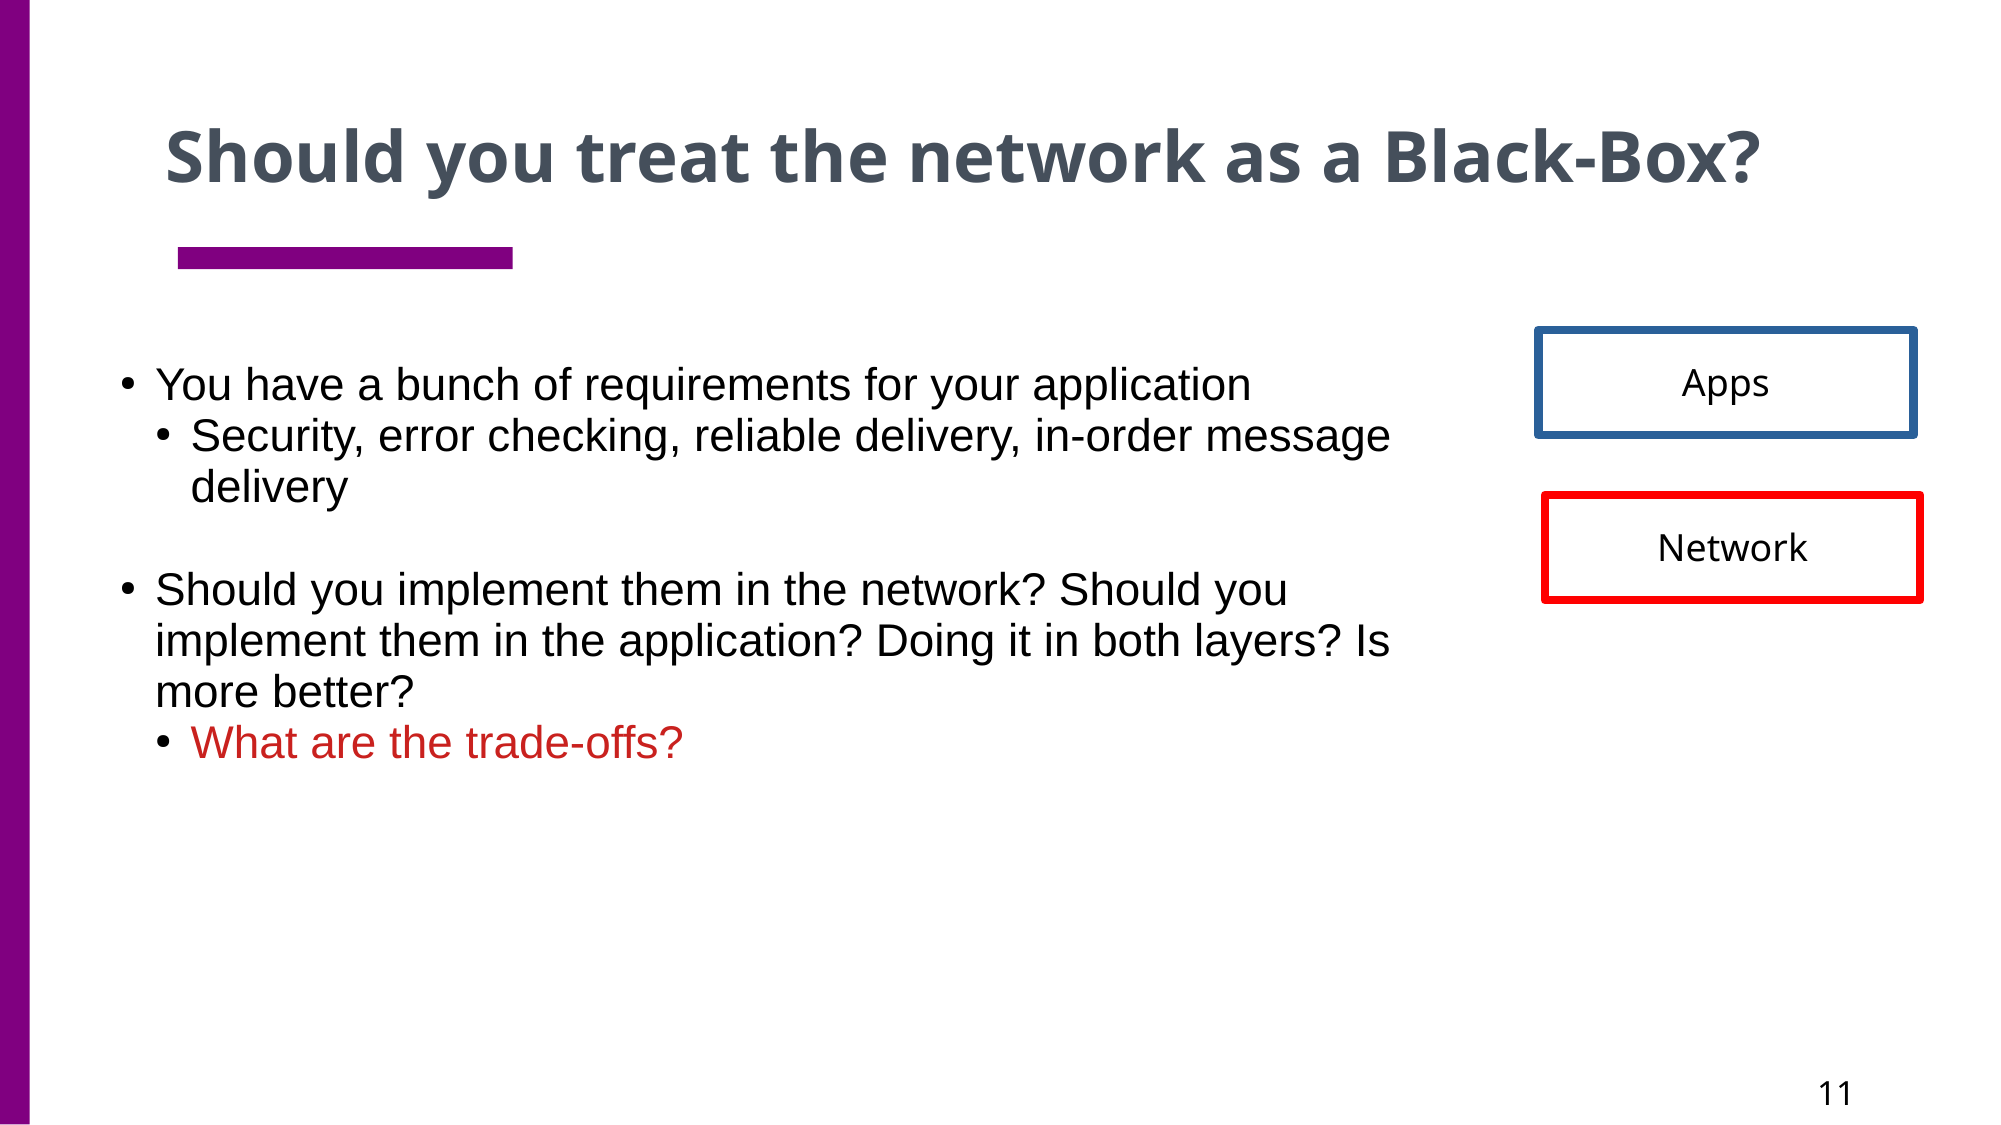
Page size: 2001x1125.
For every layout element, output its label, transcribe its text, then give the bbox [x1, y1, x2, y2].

text_box You have a bunch of requirements for your application Security, error checking, reliable delivery, in-order message delivery Should you implement them in the network? Should you implement them in the application? Doing it in both layers? Is more better? What are the trade-offs? [105, 299, 1516, 1125]
text_box Should you treat the network as a Black-Box? [151, 0, 1849, 212]
text_box Apps [1538, 329, 1914, 436]
text_box Network [1545, 495, 1921, 601]
